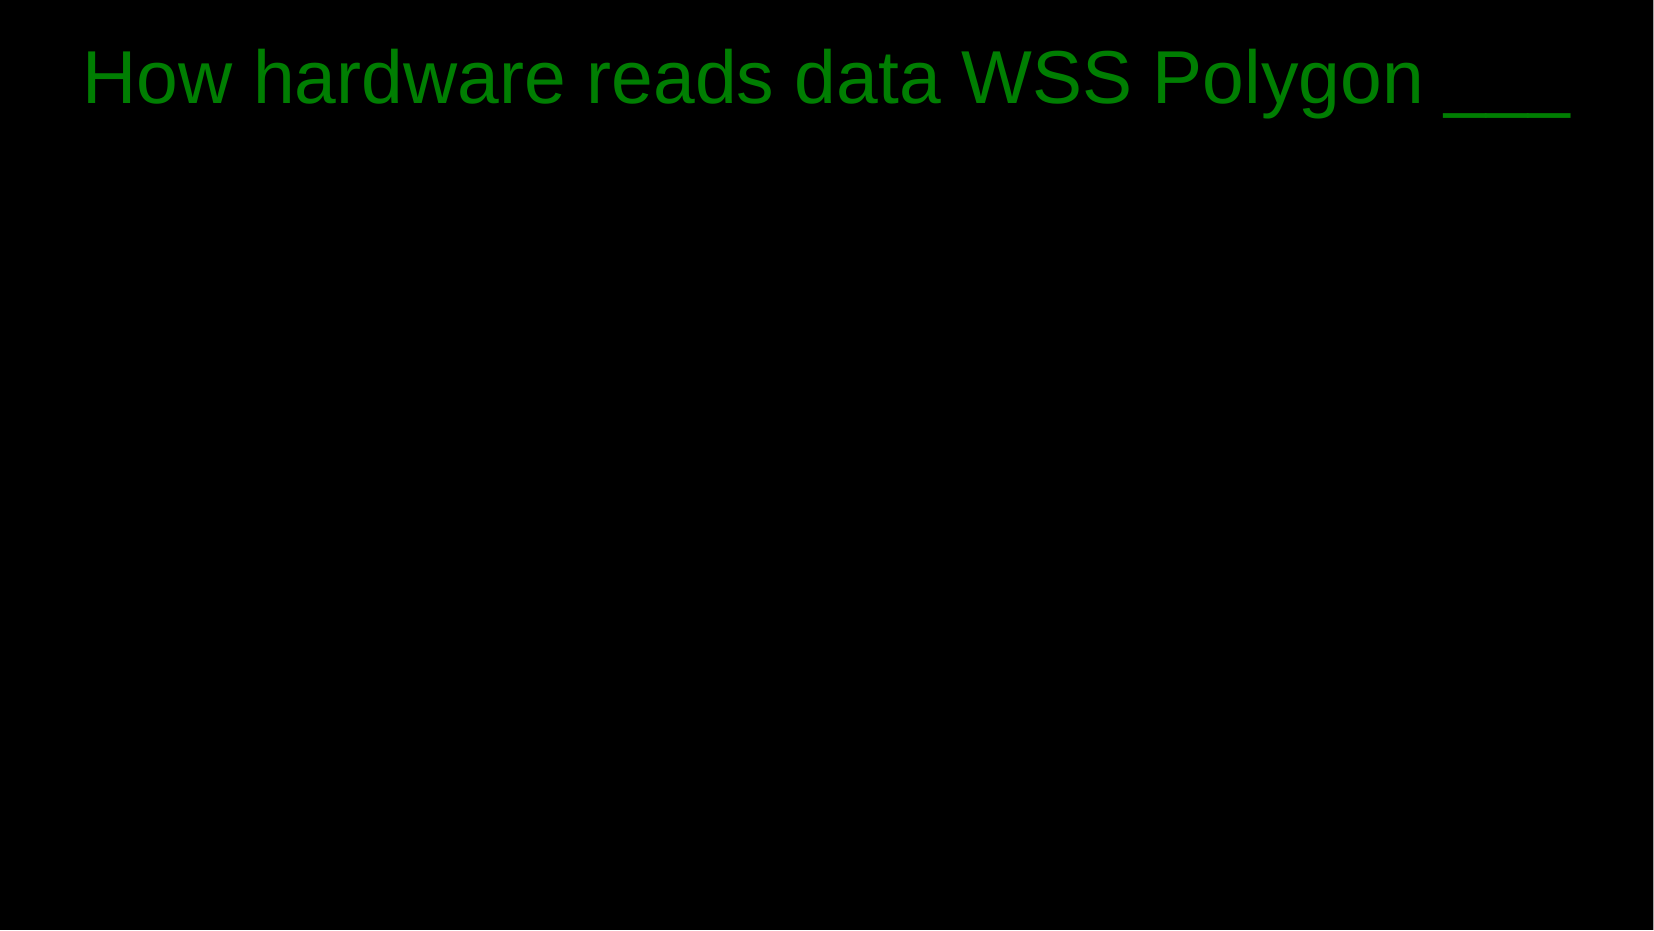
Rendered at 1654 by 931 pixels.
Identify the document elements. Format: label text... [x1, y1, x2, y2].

title How hardware reads data WSS Polygon ___ [0, 0, 1654, 156]
